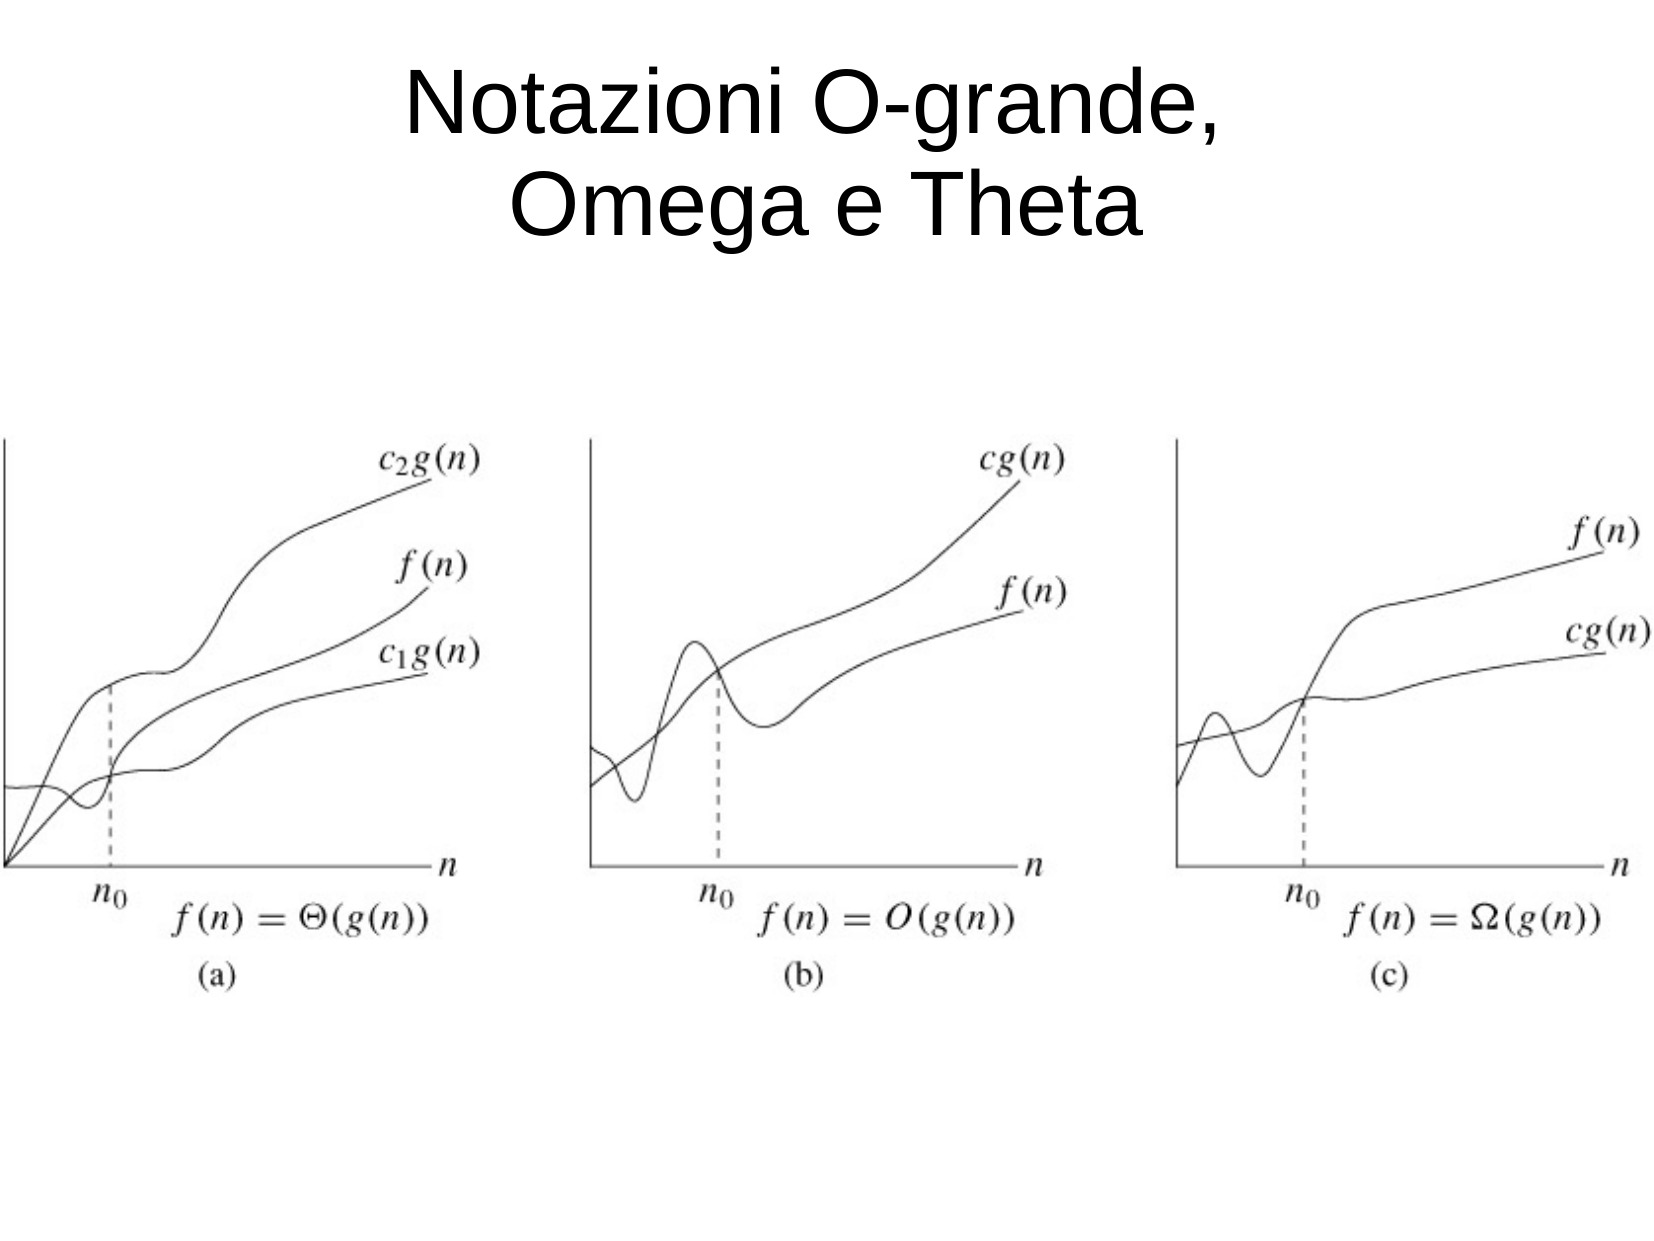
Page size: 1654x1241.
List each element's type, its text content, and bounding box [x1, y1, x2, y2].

title Notazioni O-grande, Omega e Theta [82, 49, 1571, 257]
picture [0, 434, 1654, 997]
